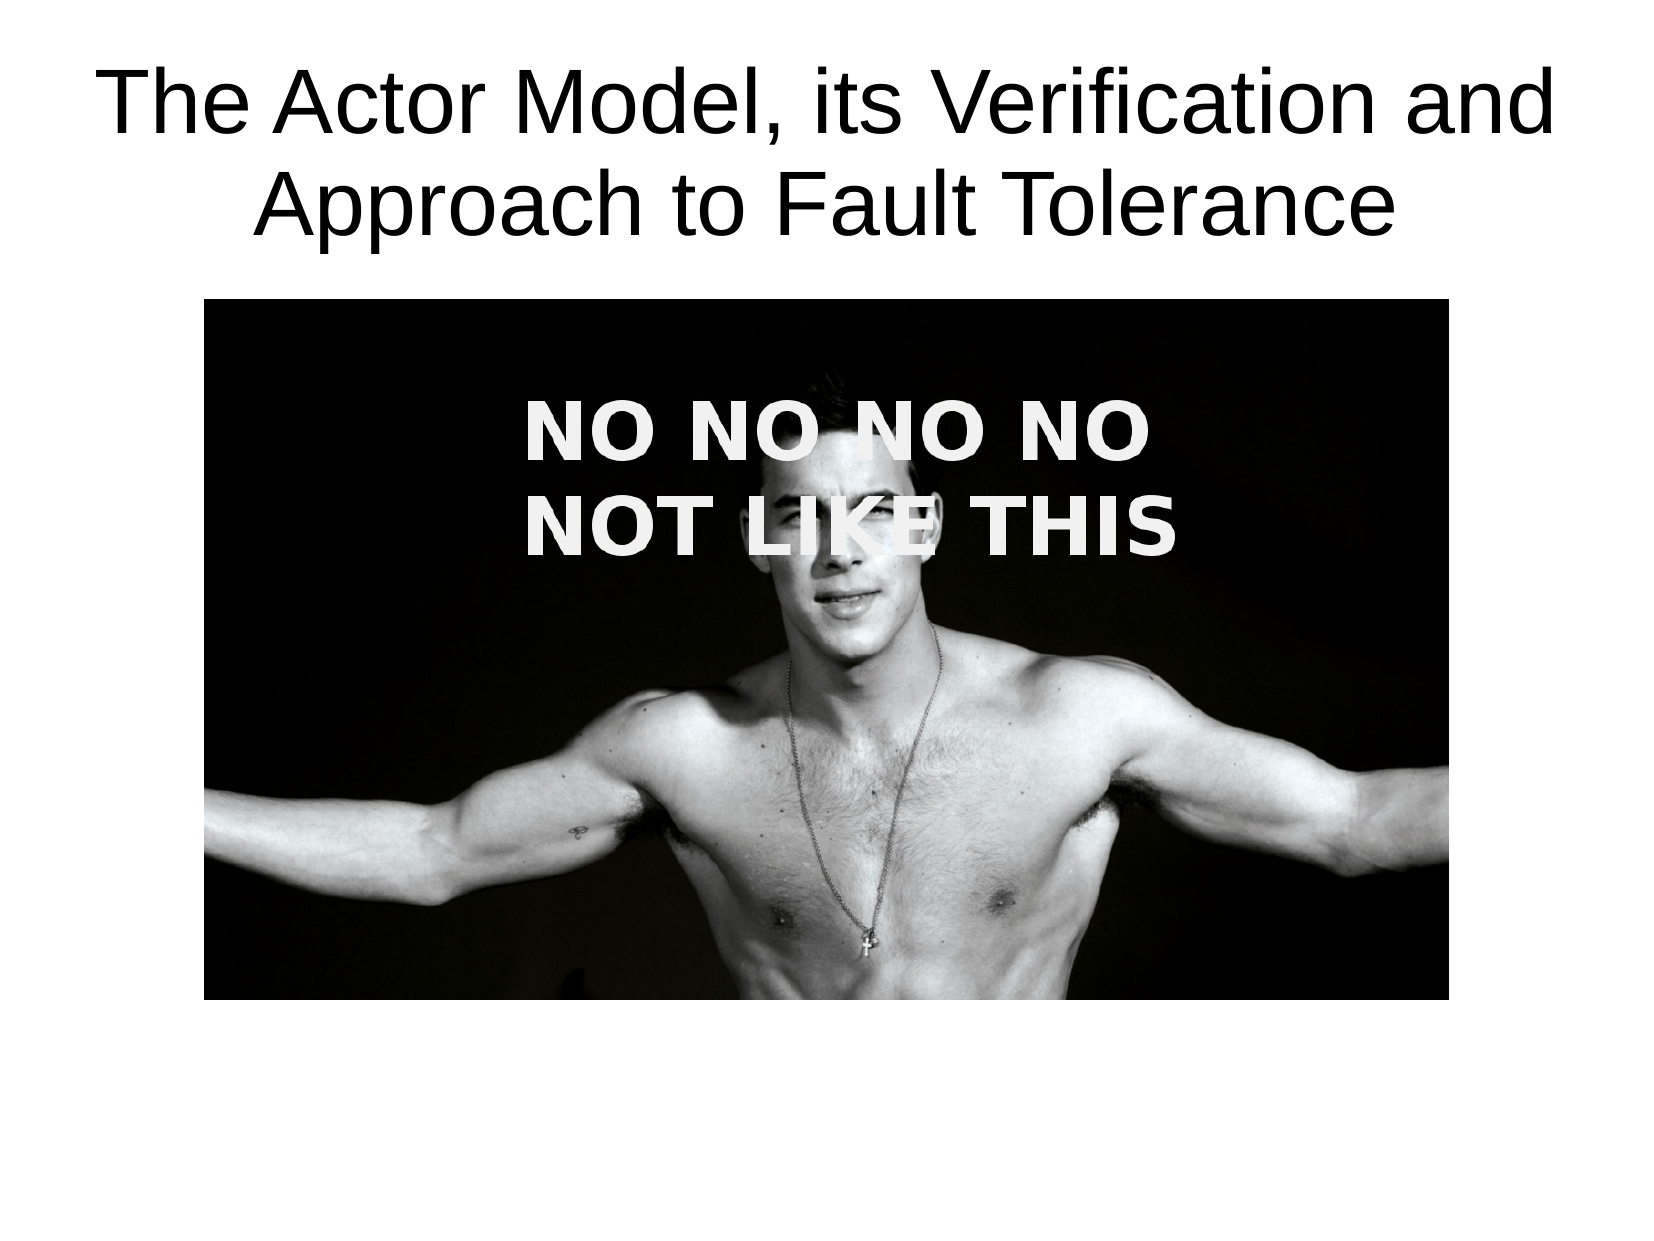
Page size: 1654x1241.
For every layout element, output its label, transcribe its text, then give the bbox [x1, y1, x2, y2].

picture [204, 299, 1449, 1000]
title The Actor Model, its Verification and Approach to Fault Tolerance [82, 49, 1571, 257]
